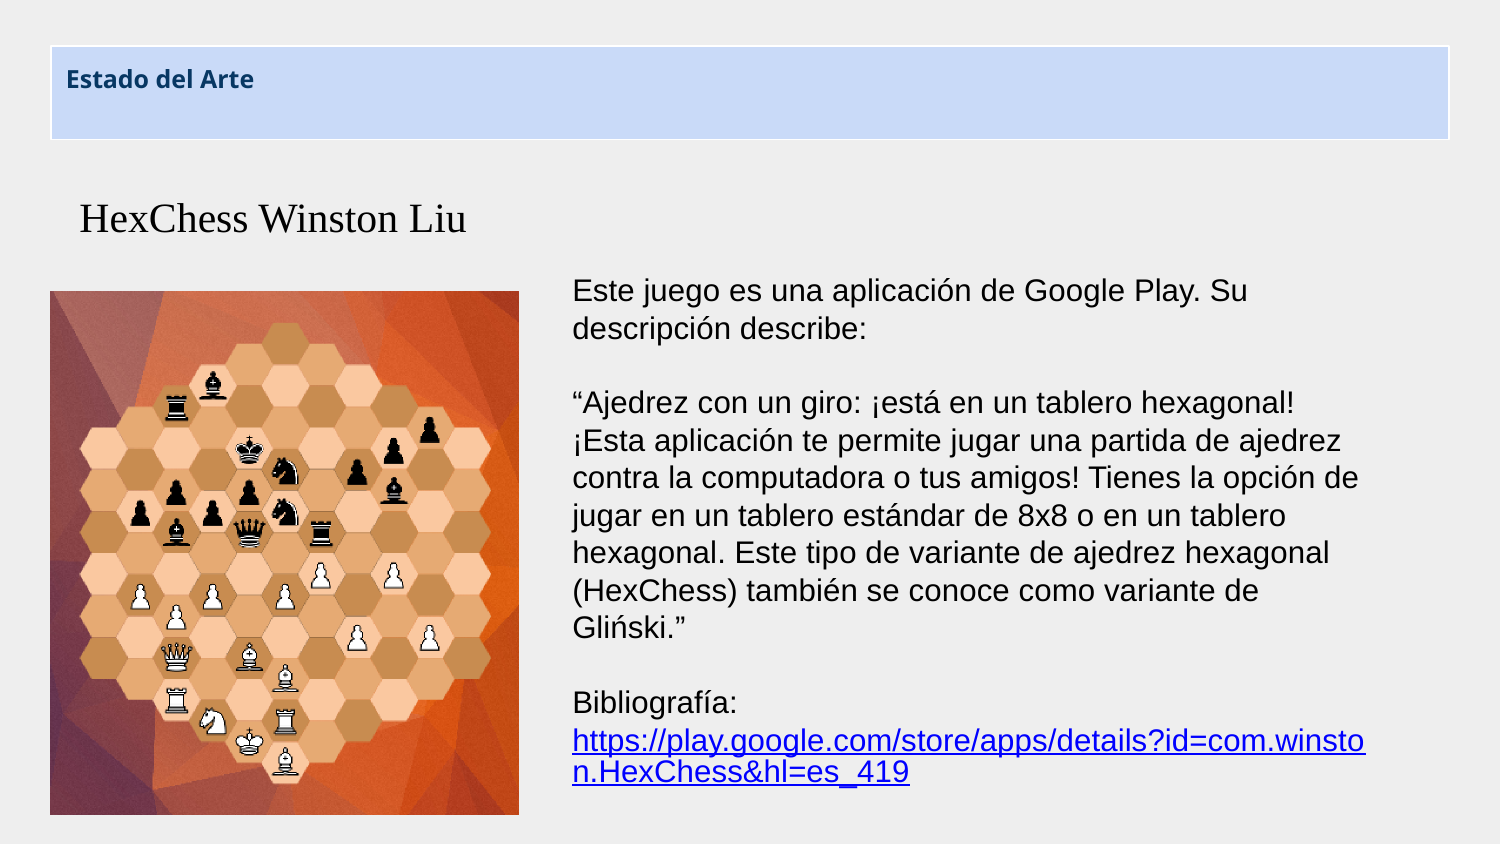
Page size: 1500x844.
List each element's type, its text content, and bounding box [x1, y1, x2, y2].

text_box HexChess Winston Liu [64, 175, 1361, 256]
text_box Estado del Arte [50, 45, 1450, 140]
text_box Este juego es una aplicación de Google Play. Su descripción describe: “Ajedrez con un giro: ¡está en un tablero hexagonal! ¡Esta aplicación te permite jugar una partida de ajedrez contra la computadora o tus amigos! Tienes la opción de jugar en un tablero estándar de 8x8 o en un tablero hexagonal. Este tipo de variante de ajedrez hexagonal (HexChess) también se conoce como variante de Gliński.” Bibliografía: https://play.google.com/store/apps/details?id=com.winston.HexChess&hl=es_419 [557, 255, 1381, 773]
picture [50, 291, 519, 815]
